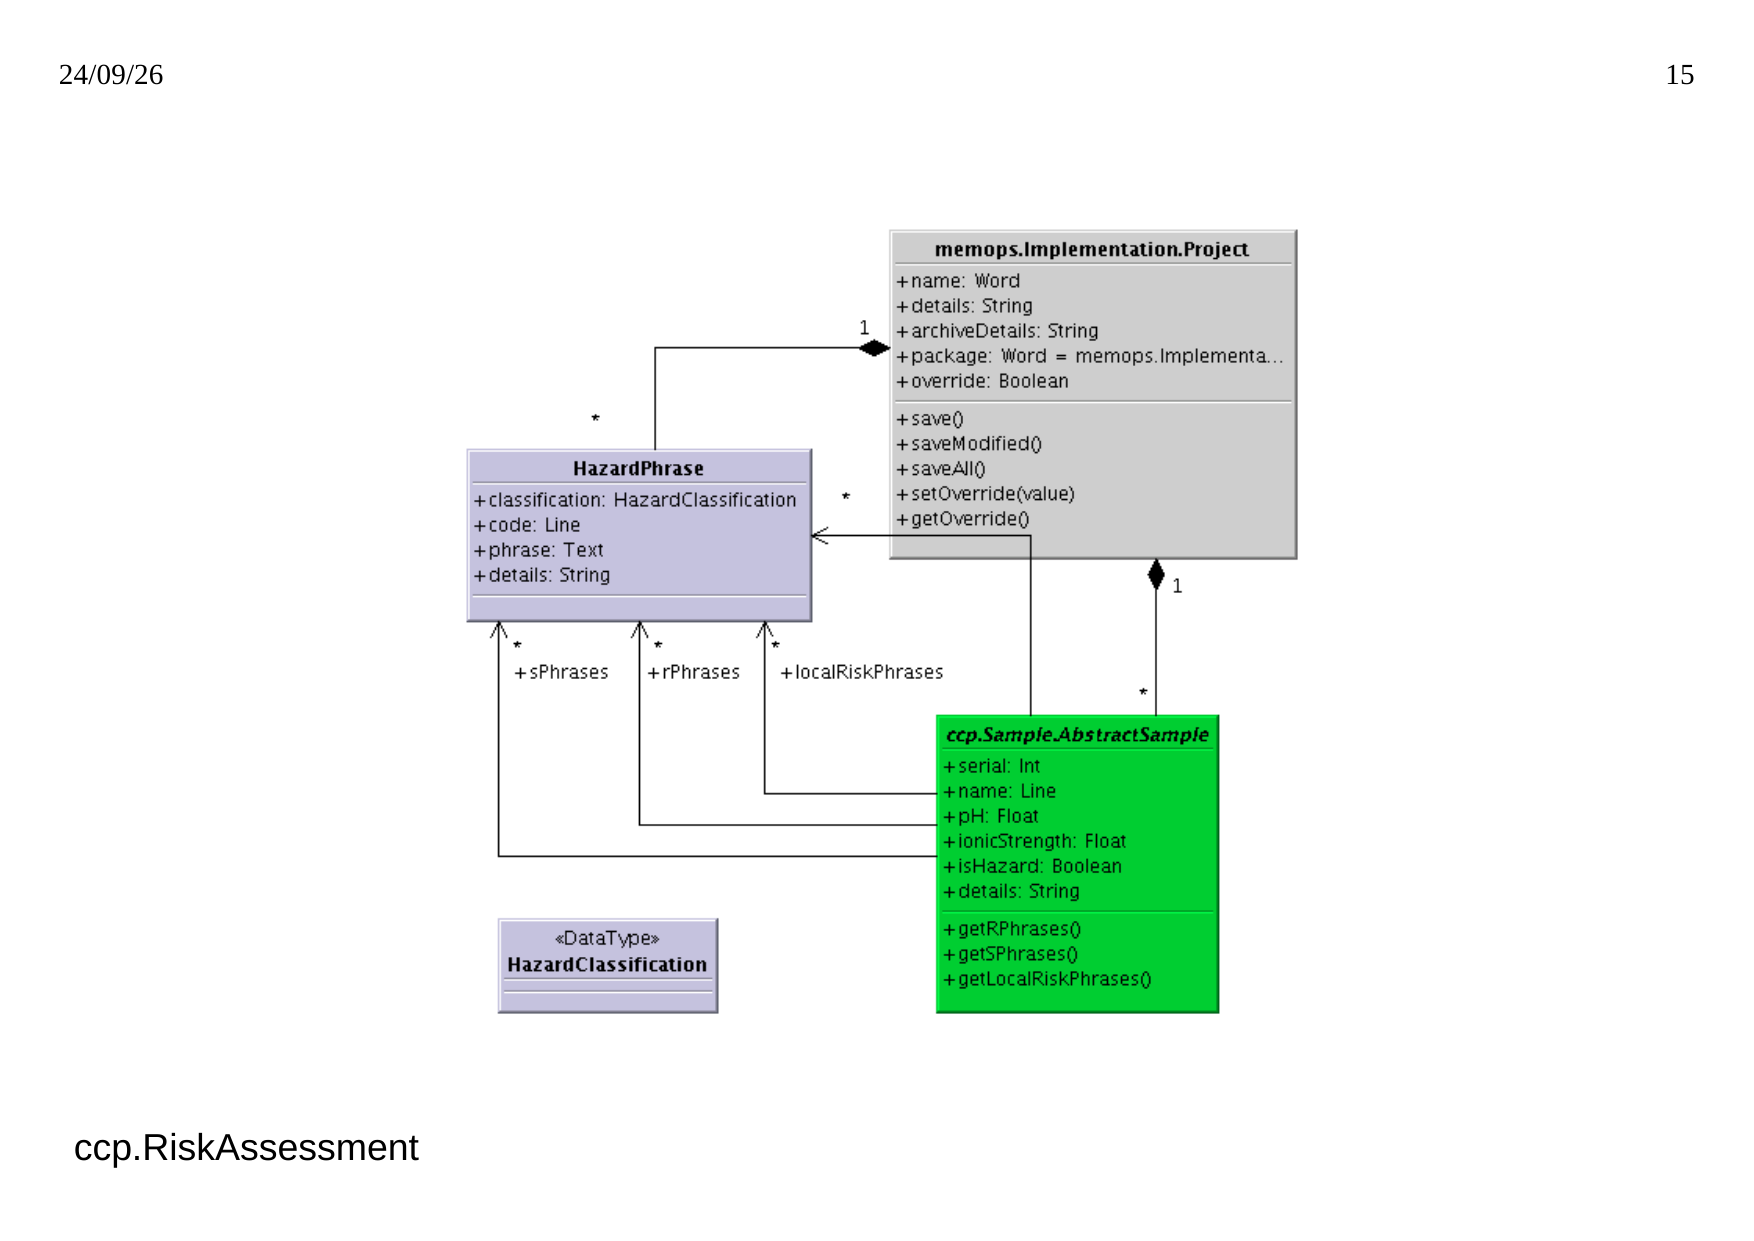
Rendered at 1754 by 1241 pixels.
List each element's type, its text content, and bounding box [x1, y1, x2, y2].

text_box ccp.RiskAssessment [59, 1119, 373, 1182]
picture [459, 222, 1312, 1028]
